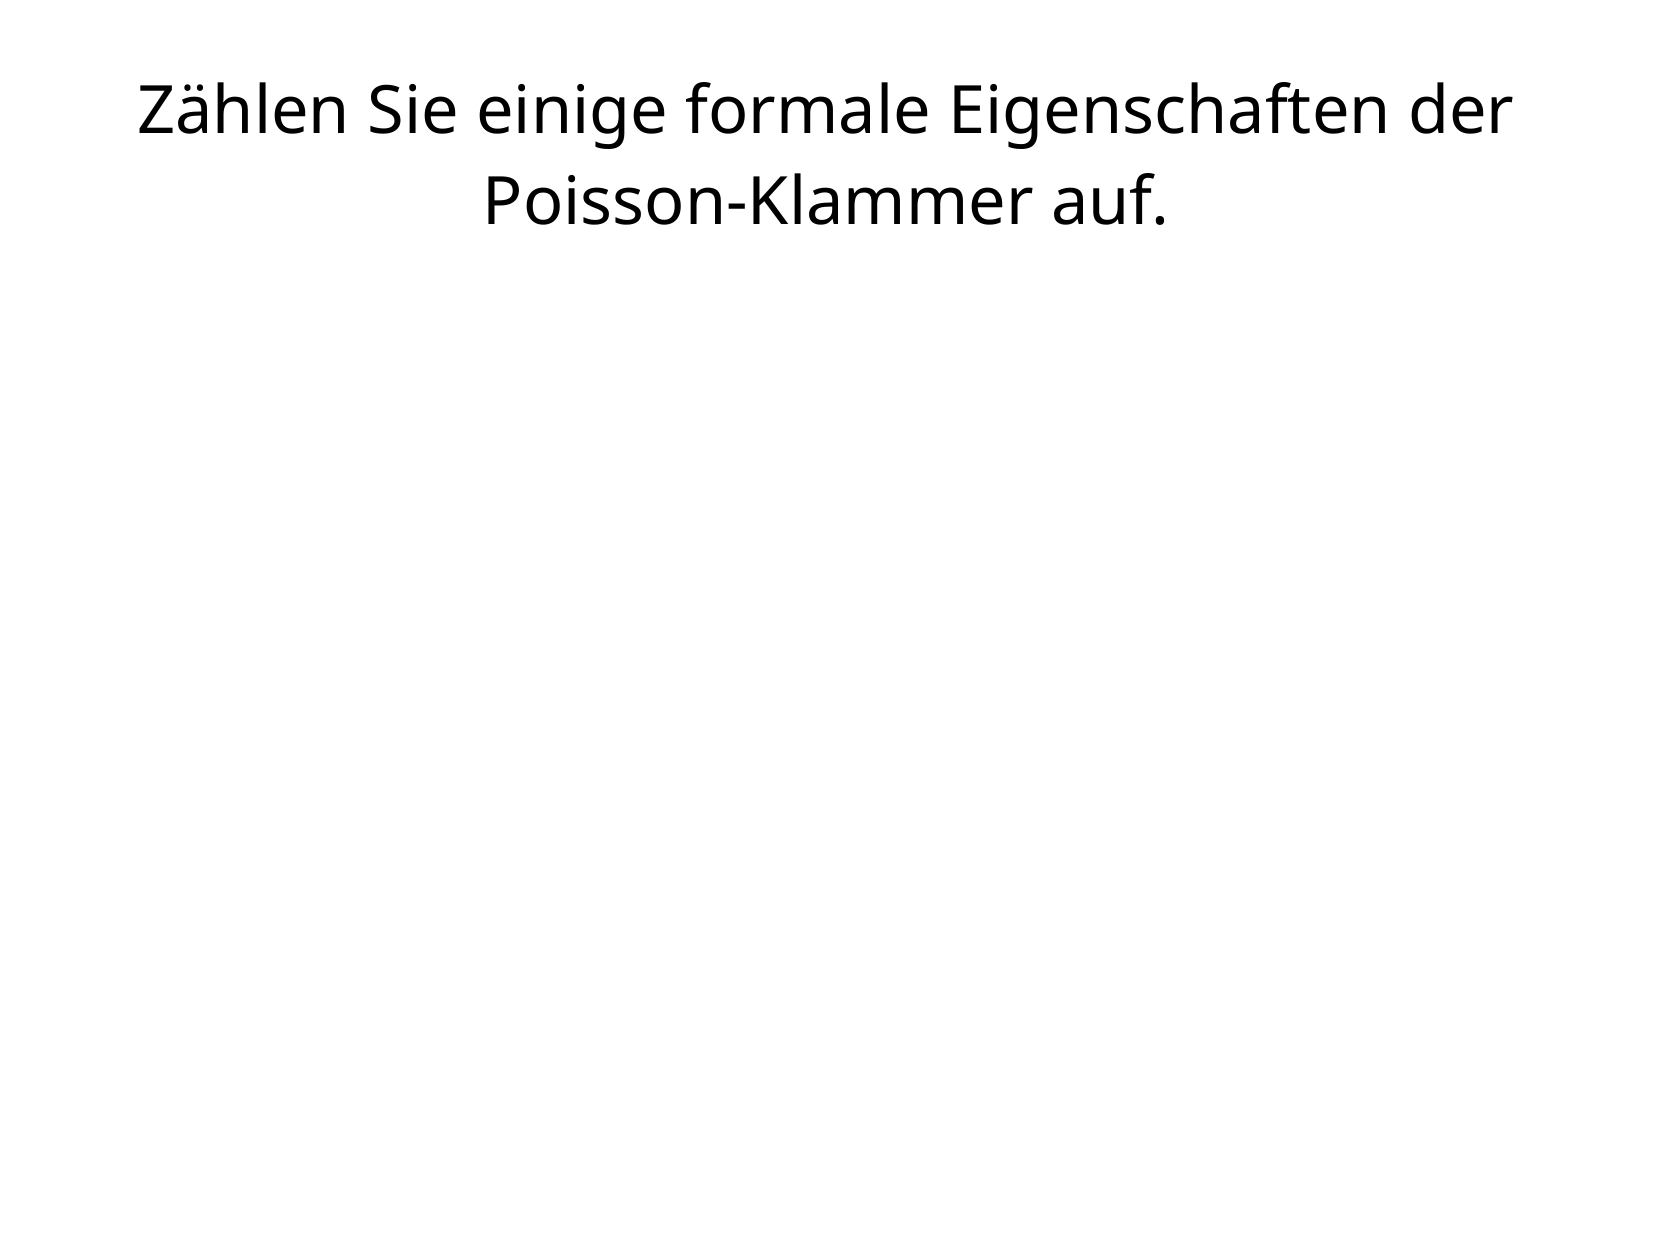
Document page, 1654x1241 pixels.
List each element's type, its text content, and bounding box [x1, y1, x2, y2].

title Zählen Sie einige formale Eigenschaften der Poisson-Klammer auf. [82, 49, 1571, 257]
